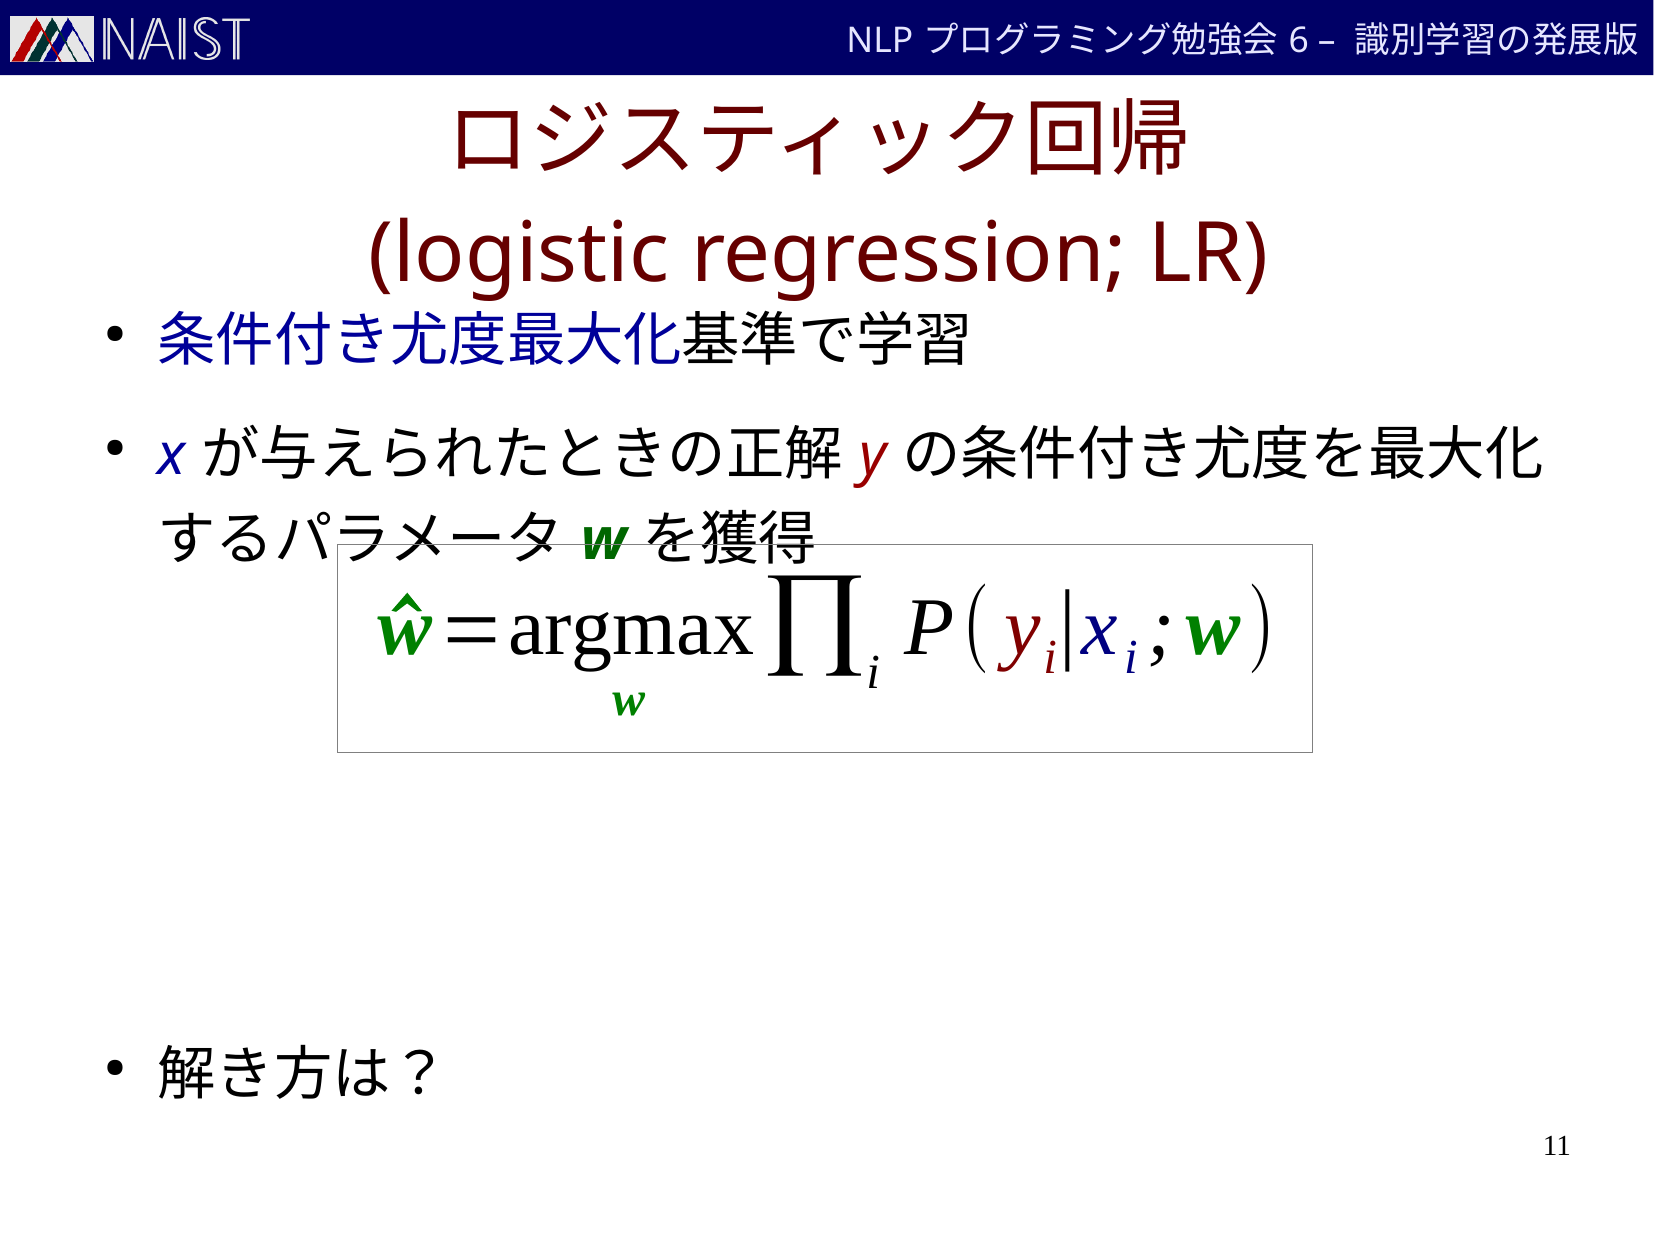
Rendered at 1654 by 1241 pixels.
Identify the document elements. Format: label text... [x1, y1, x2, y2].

list 条件付き尤度最大化基準で学習 xが与えられたときの正解yの条件付き尤度を最大化するパラメータwを獲得 解き方は？ [86, 293, 1576, 1013]
chart [354, 569, 1296, 750]
picture [102, 17, 251, 60]
picture [10, 16, 94, 62]
title ロジスティック回帰 (logistic regression; LR) [75, 92, 1564, 285]
